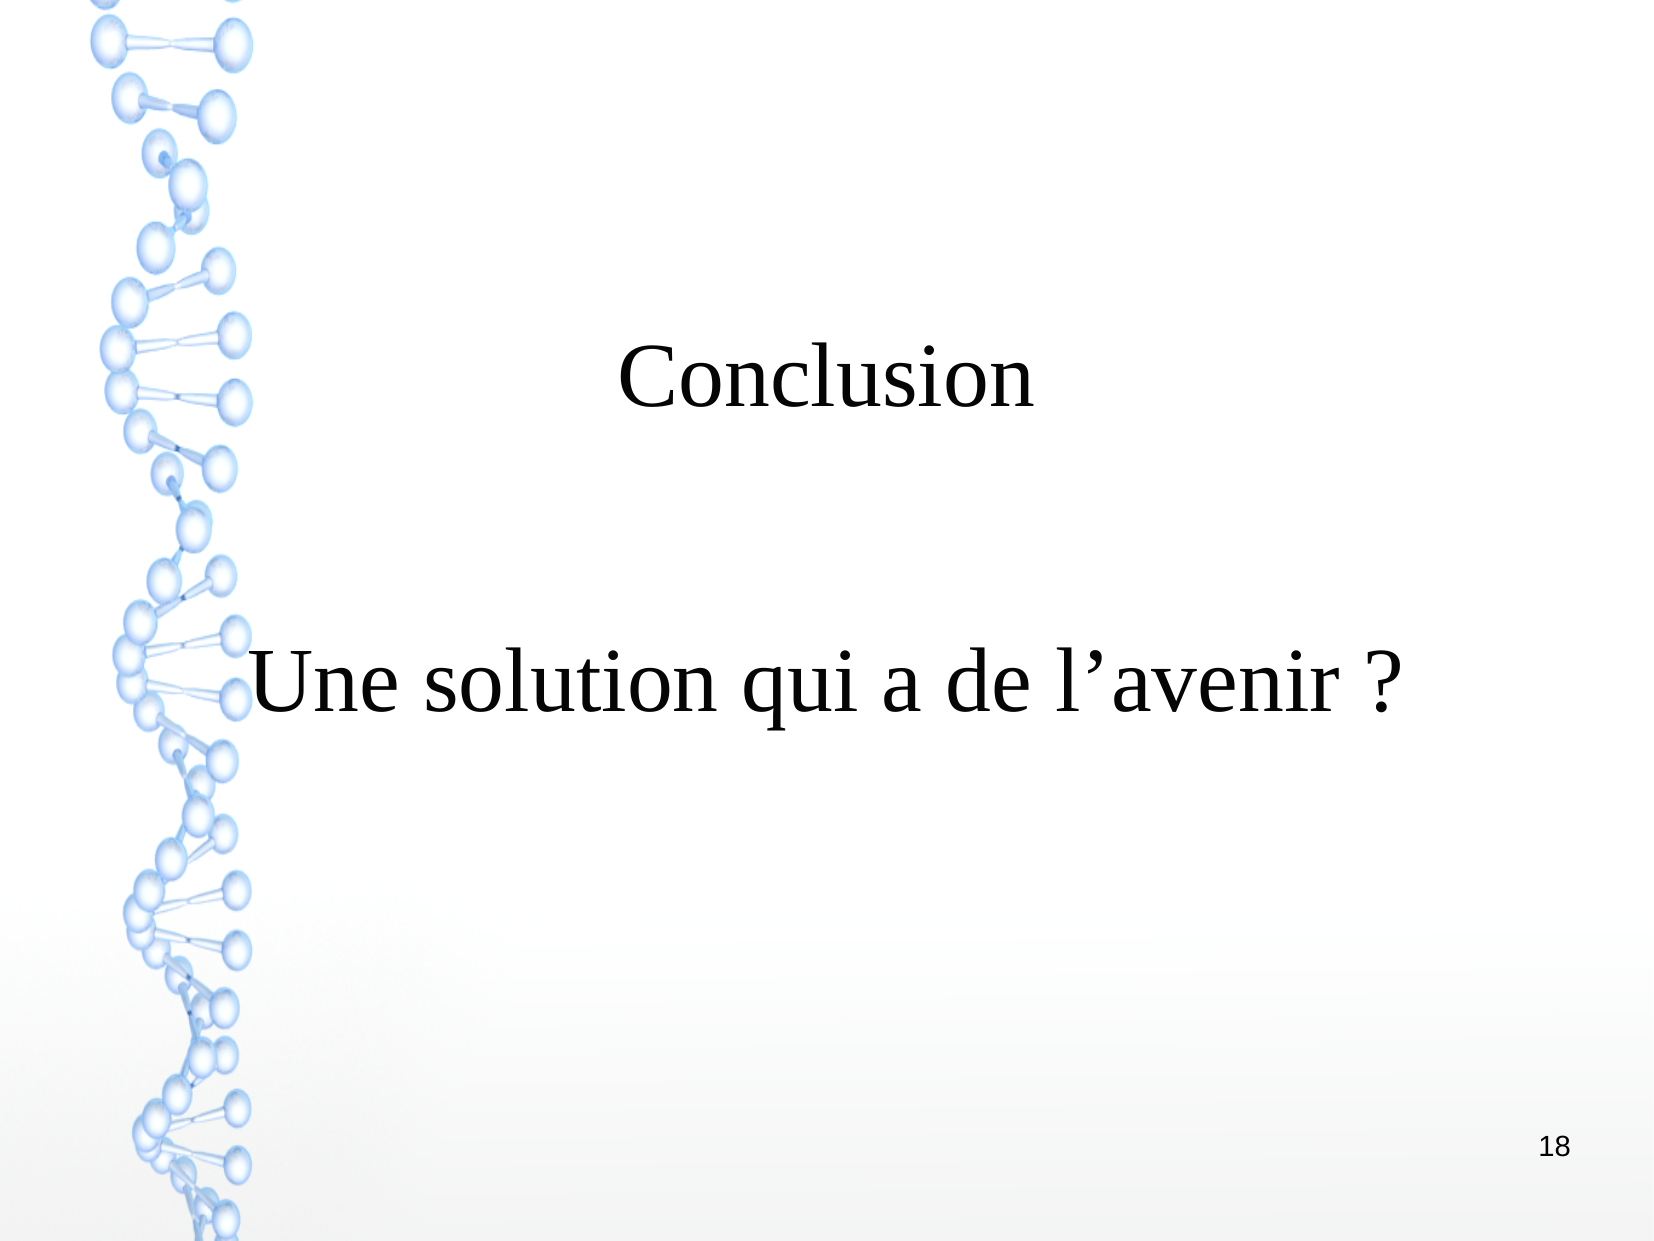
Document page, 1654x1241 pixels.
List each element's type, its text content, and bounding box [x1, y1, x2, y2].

picture [0, 0, 1654, 1241]
title Conclusion Une solution qui a de l’avenir ? [82, 324, 1571, 732]
